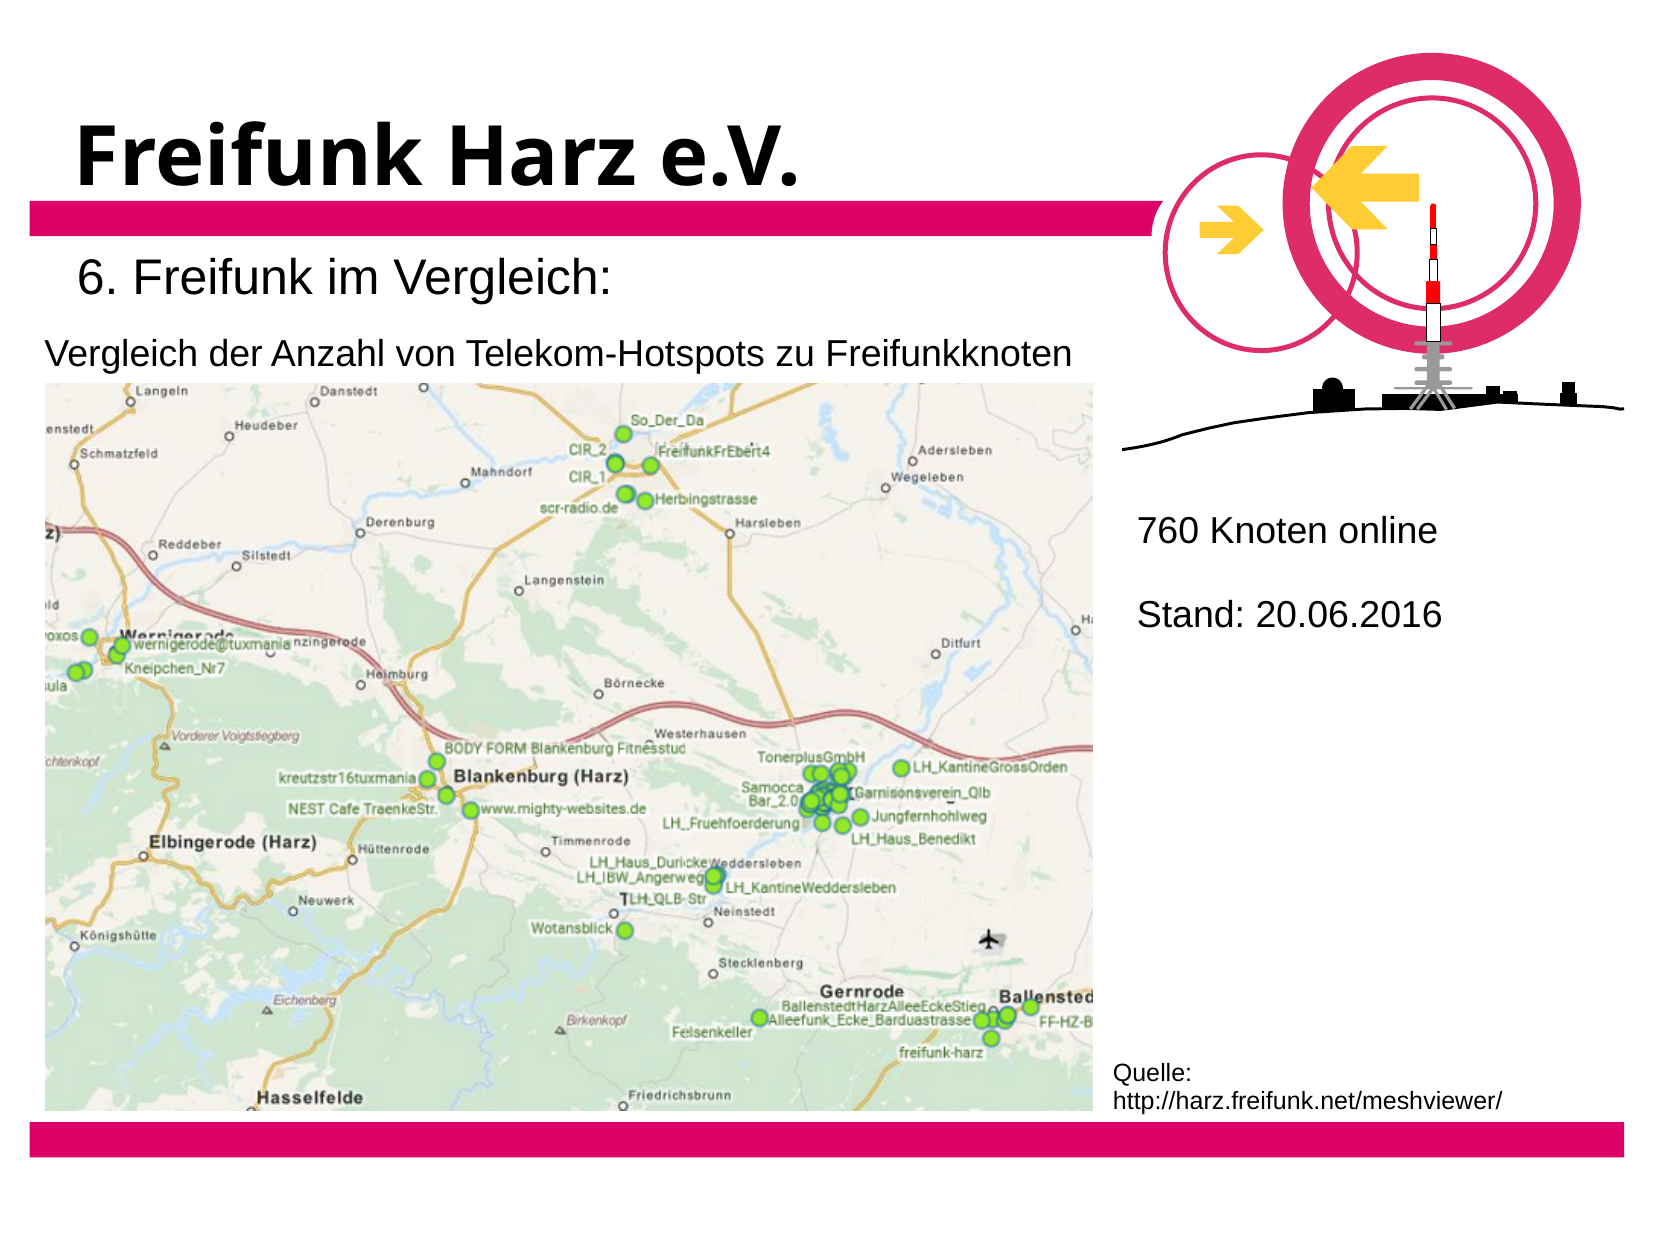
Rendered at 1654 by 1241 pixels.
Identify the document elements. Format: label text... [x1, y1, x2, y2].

subtitle 6. Freifunk im Vergleich: [76, 218, 697, 324]
text_box 760 Knoten online Stand: 20.06.2016 [1122, 501, 1459, 643]
text_box Quelle: http://harz.freifunk.net/meshviewer/ [1098, 1051, 1654, 1122]
text_box Vergleich der Anzahl von Telekom-Hotspots zu Freifunkknoten [29, 324, 1123, 916]
picture [45, 383, 1093, 1111]
